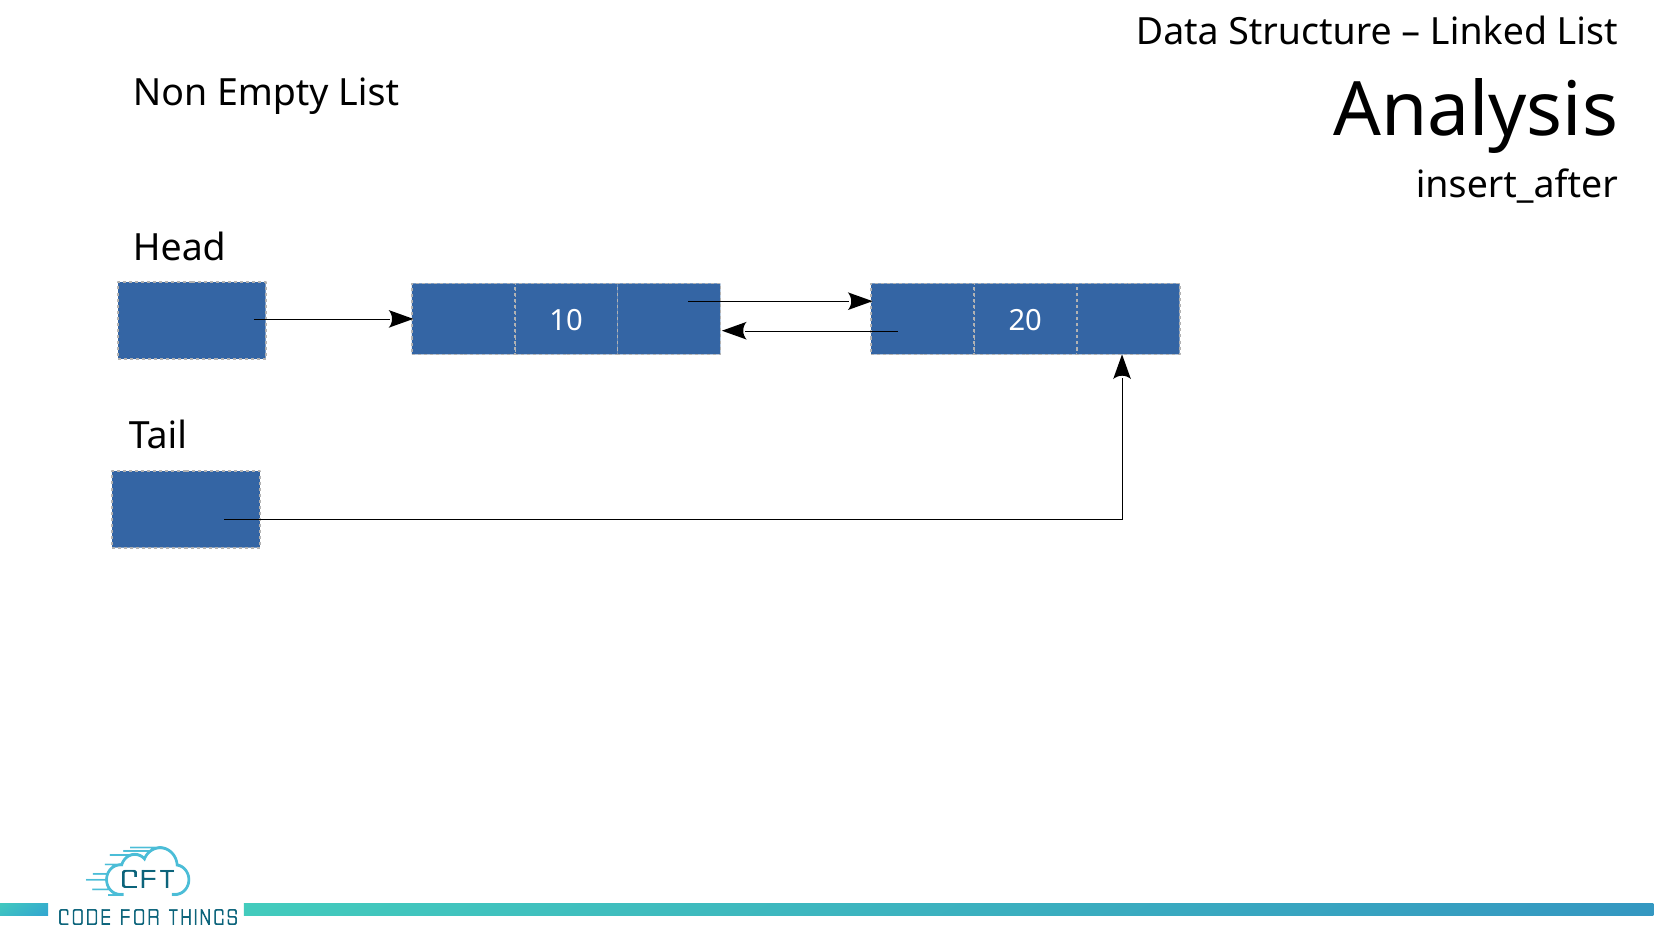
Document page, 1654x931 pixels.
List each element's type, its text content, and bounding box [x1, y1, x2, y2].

text_box 20 [974, 283, 1076, 355]
text_box [118, 293, 266, 359]
text_box [411, 283, 515, 355]
text_box Tail [114, 401, 237, 468]
text_box [1076, 283, 1180, 355]
text_box [617, 283, 721, 355]
text_box 10 [515, 283, 617, 355]
picture [59, 846, 237, 925]
text_box Non Empty List [118, 58, 544, 125]
text_box [112, 471, 260, 548]
title Data Structure – Linked List Analysis insert_after [1099, 0, 1619, 216]
text_box Head [118, 212, 285, 293]
text_box [871, 283, 974, 355]
